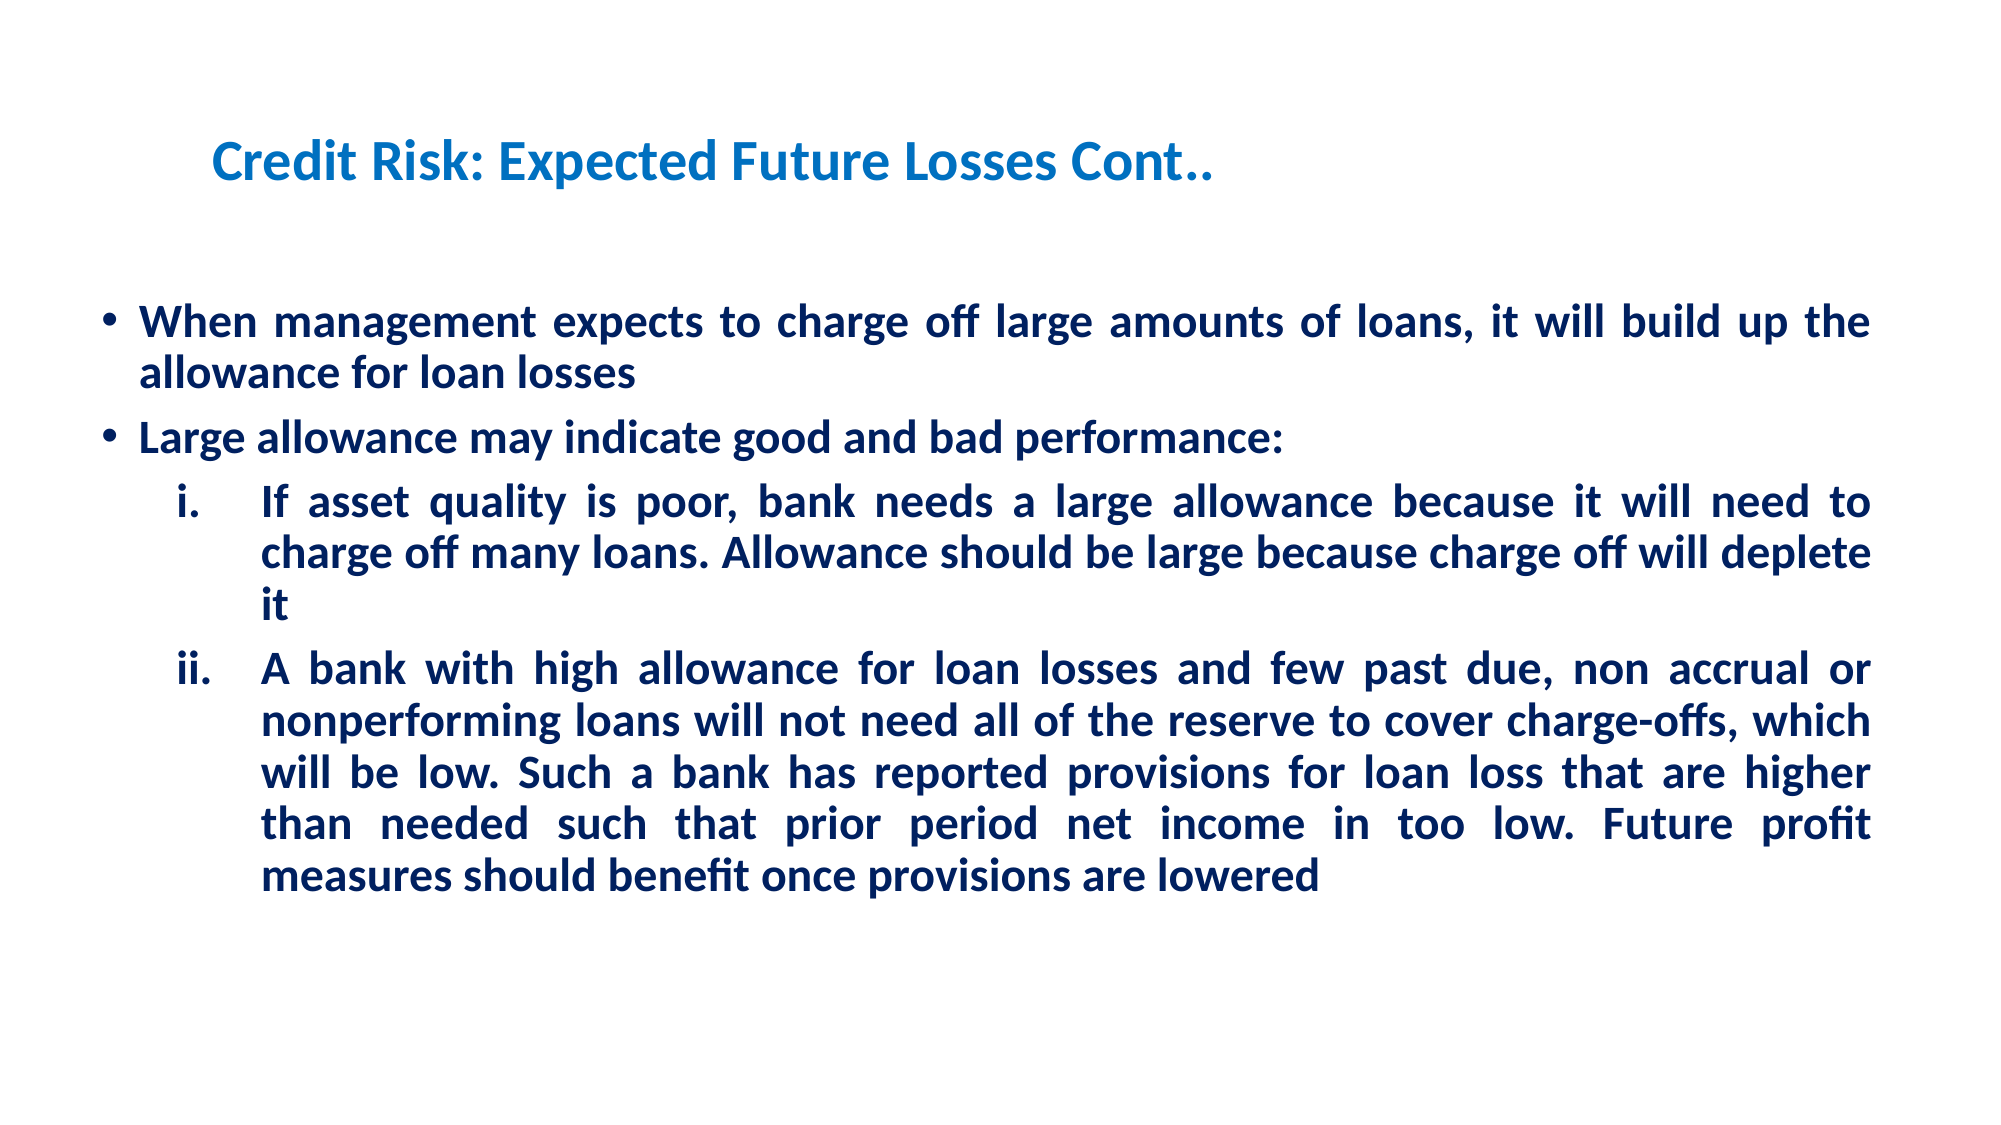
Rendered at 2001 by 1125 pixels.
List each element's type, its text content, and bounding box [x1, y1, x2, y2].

text_box Credit Risk: Expected Future Losses Cont.. [197, 114, 1724, 200]
list When management expects to charge off large amounts of loans, it will build up the allowance for loan losses Large allowance may indicate good and bad performance: If asset quality is poor, bank needs a large allowance because it will need to charge off many loans. Allowance should be large because charge off will deplete it A bank with high allowance for loan losses and few past due, non accrual or nonperforming loans will not need all of the reserve to cover charge-offs, which will be low. Such a bank has reported provisions for loan loss that are higher than needed such that prior period net income in too low. Future profit measures should benefit once provisions are lowered [86, 288, 1890, 781]
